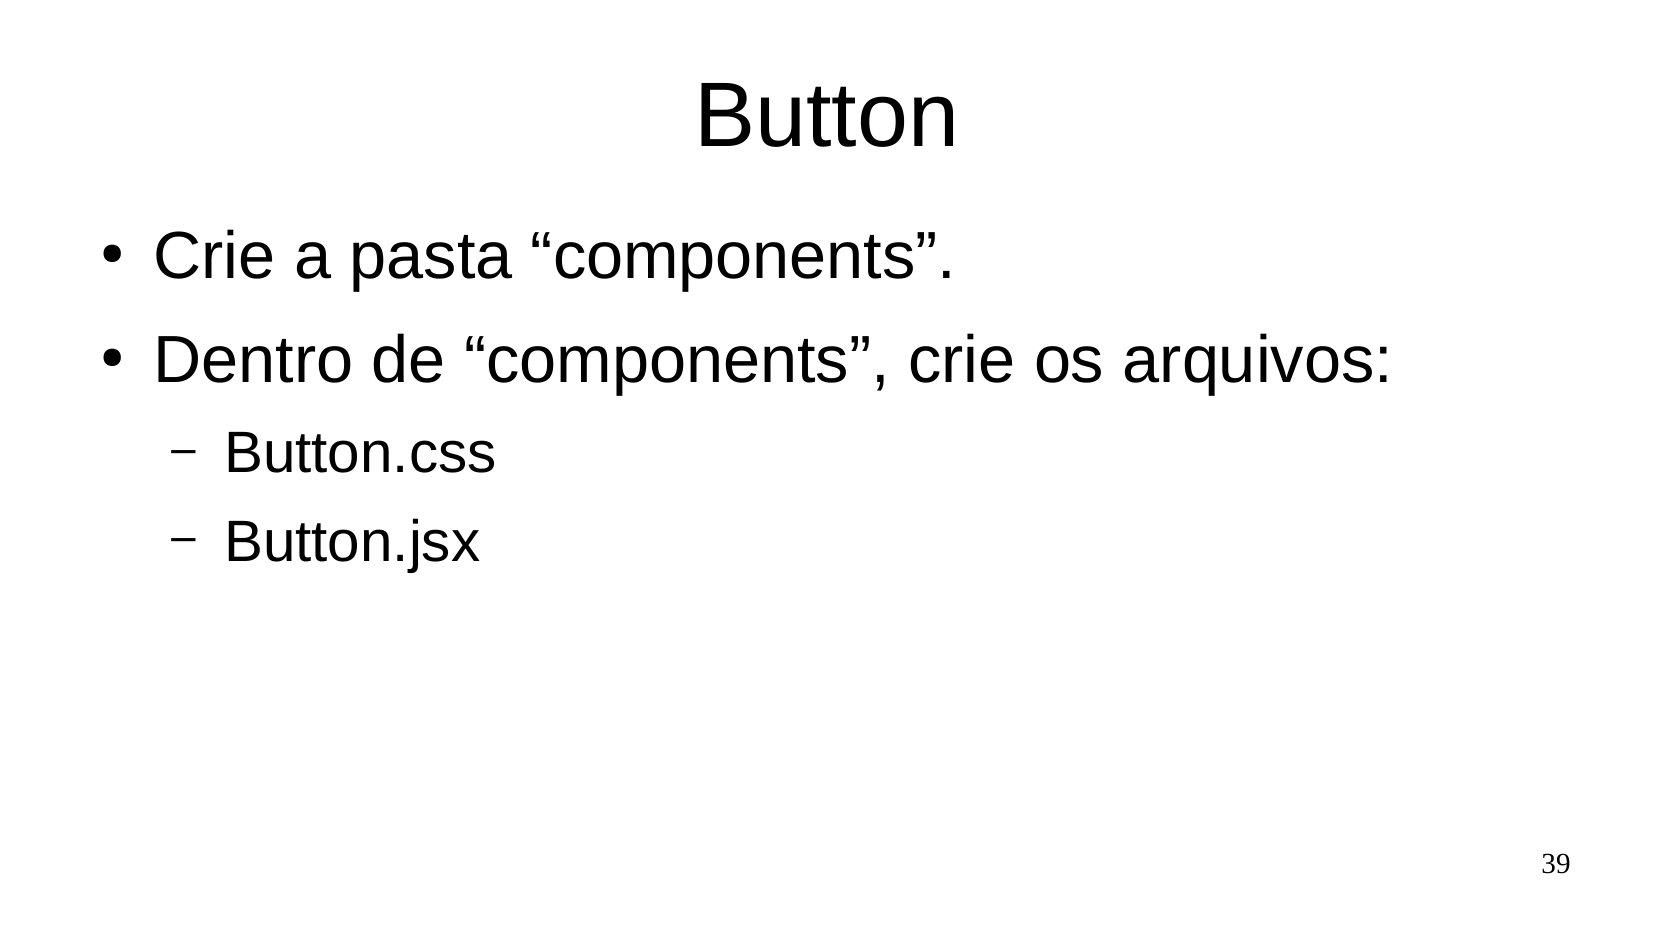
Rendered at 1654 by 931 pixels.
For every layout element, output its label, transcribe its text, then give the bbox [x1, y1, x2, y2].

list Crie a pasta “components”. Dentro de “components”, crie os arquivos: Button.css Button.jsx [82, 217, 1571, 758]
title Button [82, 37, 1571, 193]
